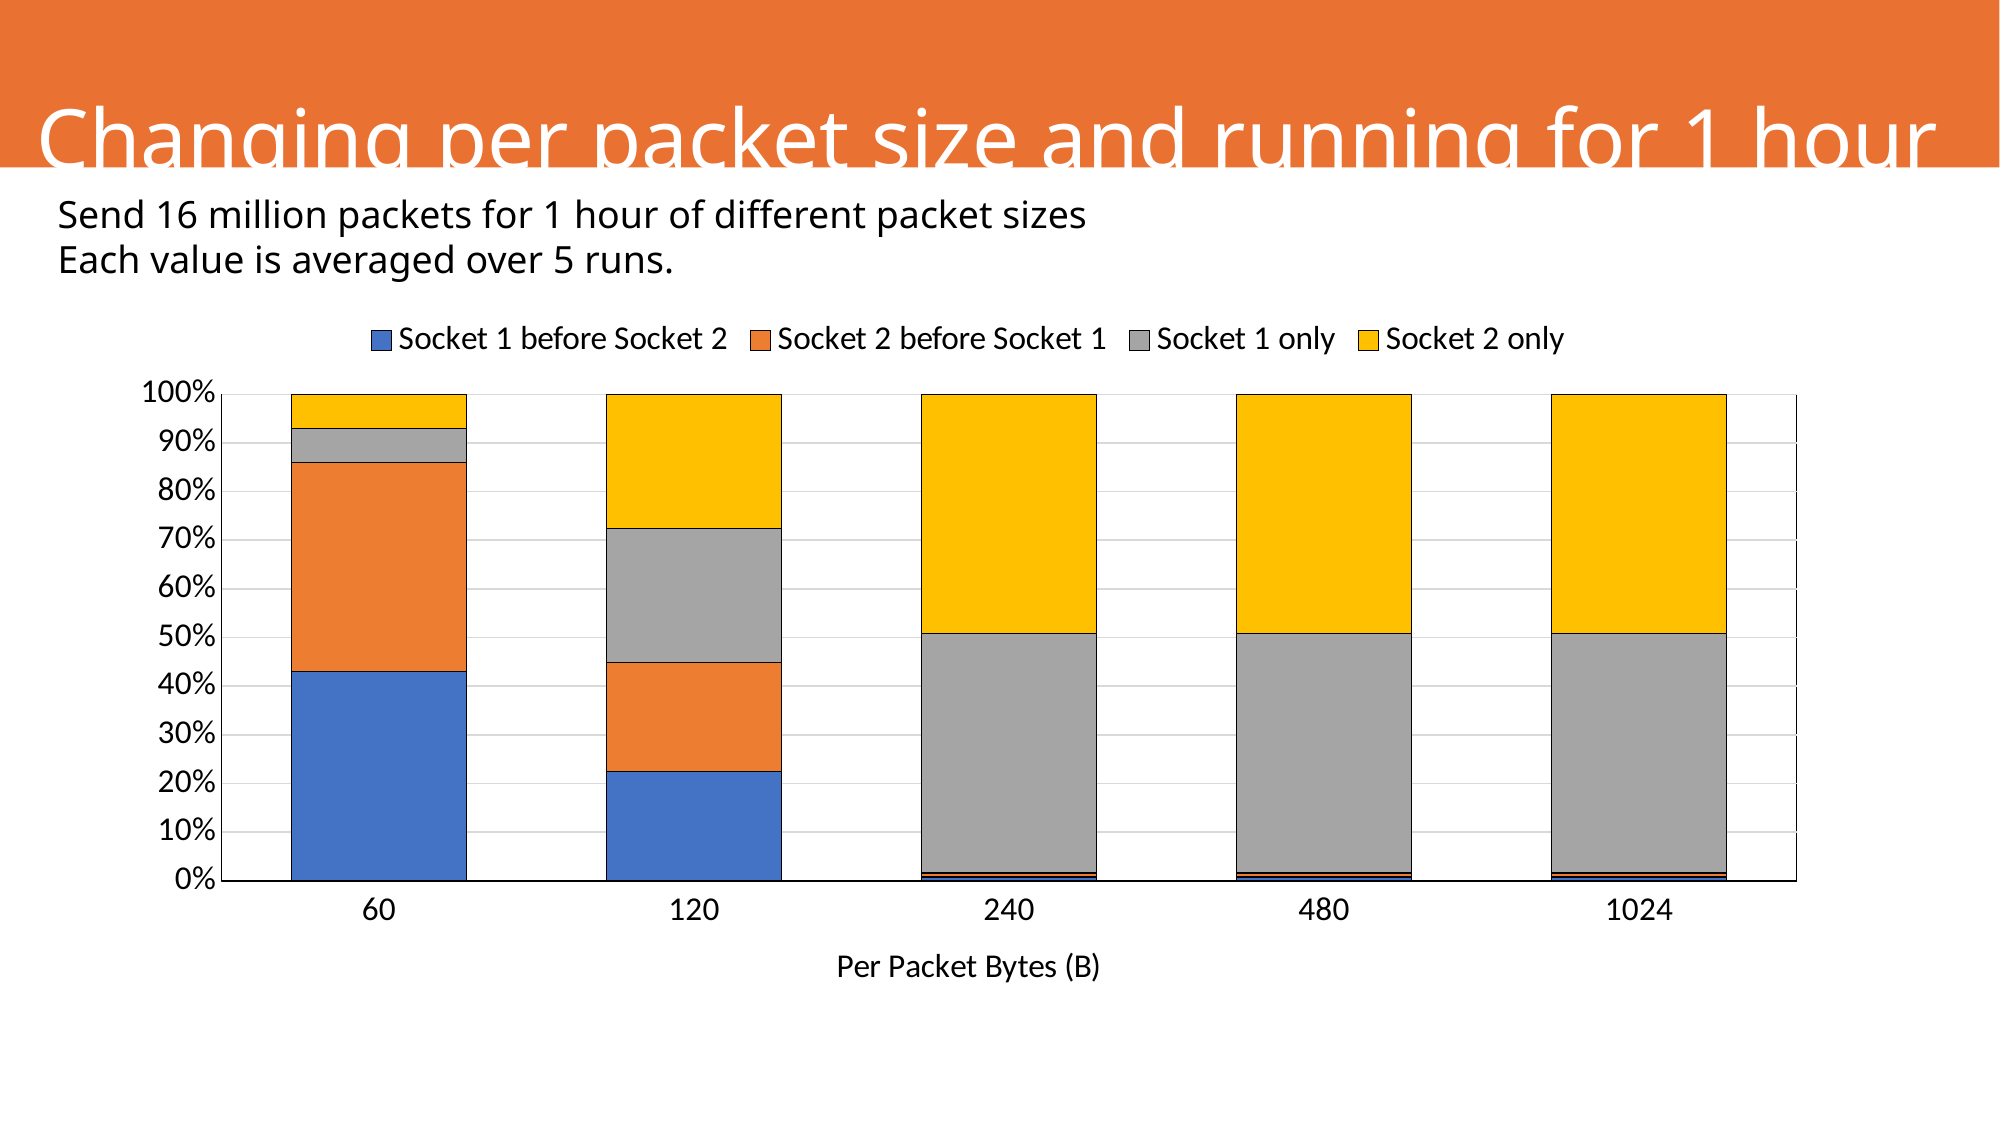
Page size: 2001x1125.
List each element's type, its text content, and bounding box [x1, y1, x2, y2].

text_box Send 16 million packets for 1 hour of different packet sizes Each value is averaged over 5 runs. [42, 183, 1878, 290]
title Changing per packet size and running for 1 hour [0, 0, 2000, 168]
chart [106, 306, 1832, 1021]
